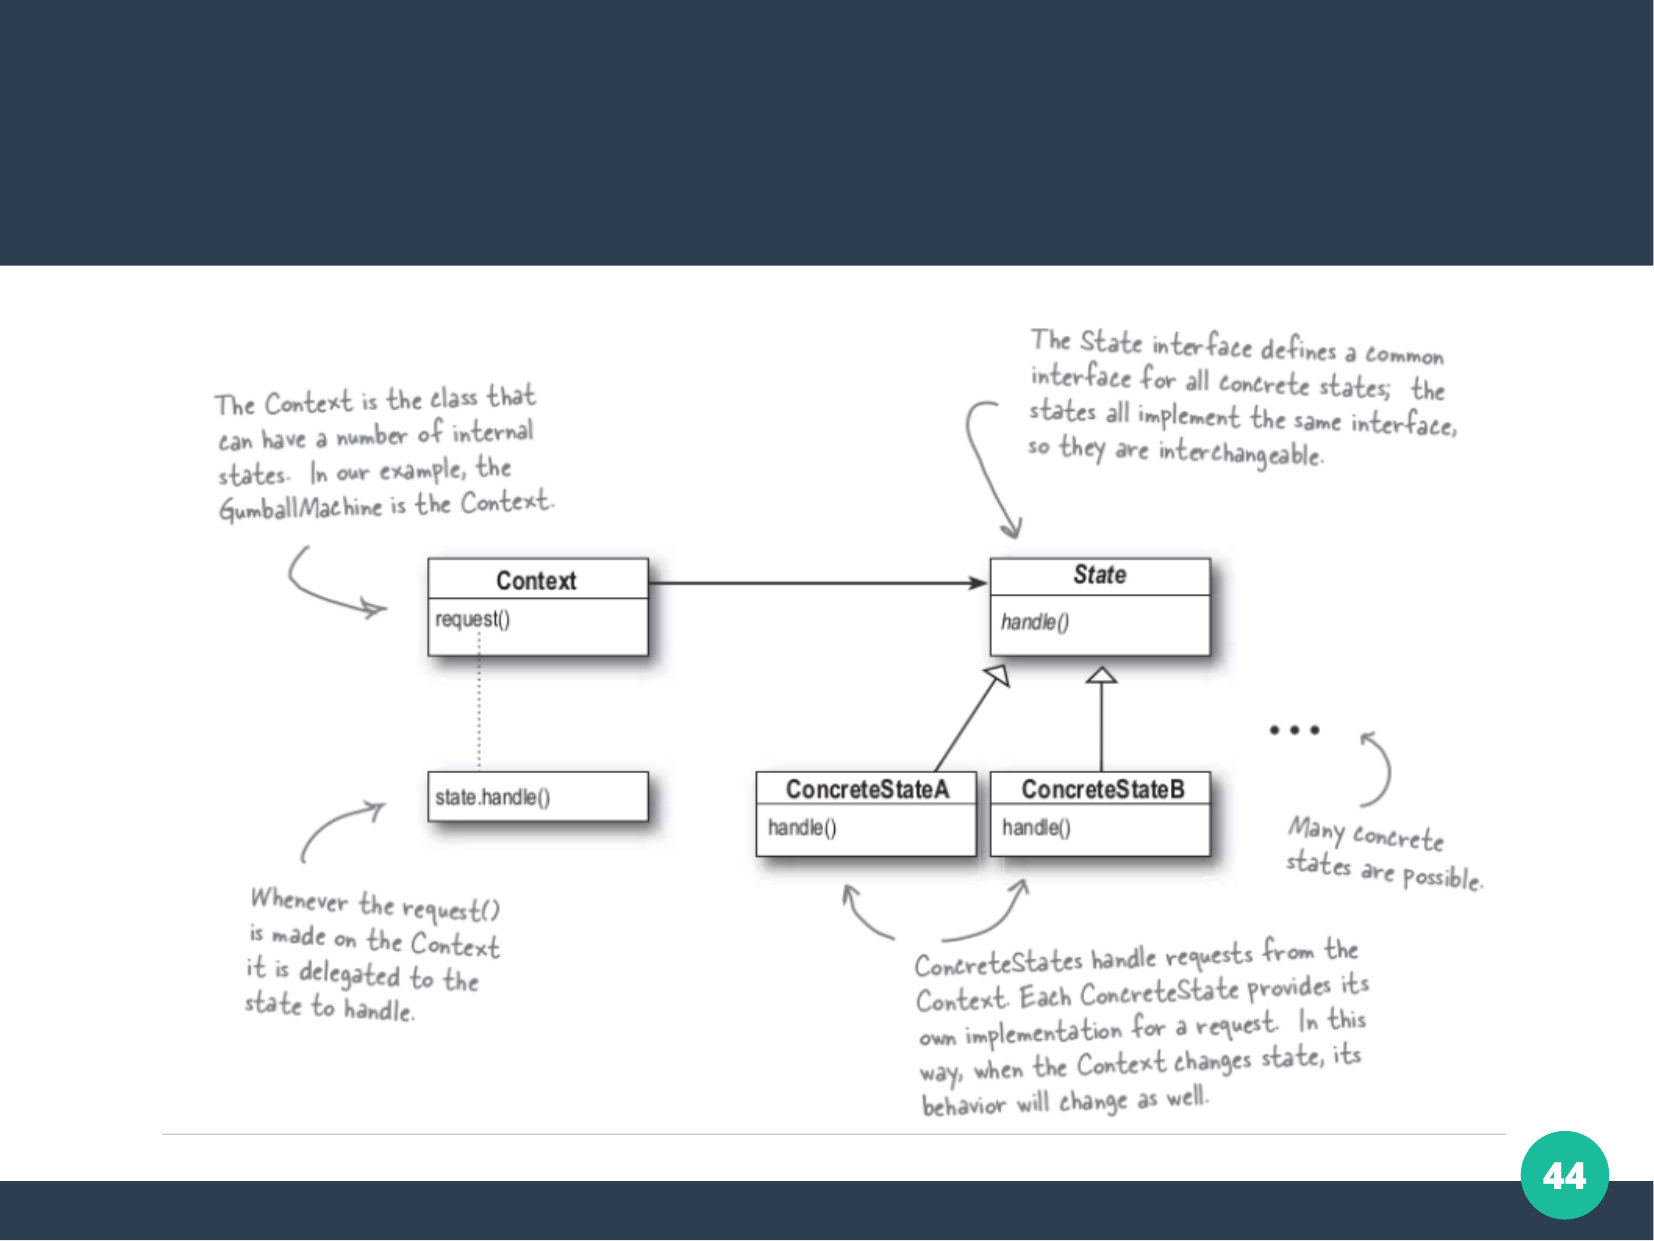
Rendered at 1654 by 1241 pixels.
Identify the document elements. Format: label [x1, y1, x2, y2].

picture [162, 324, 1506, 1136]
